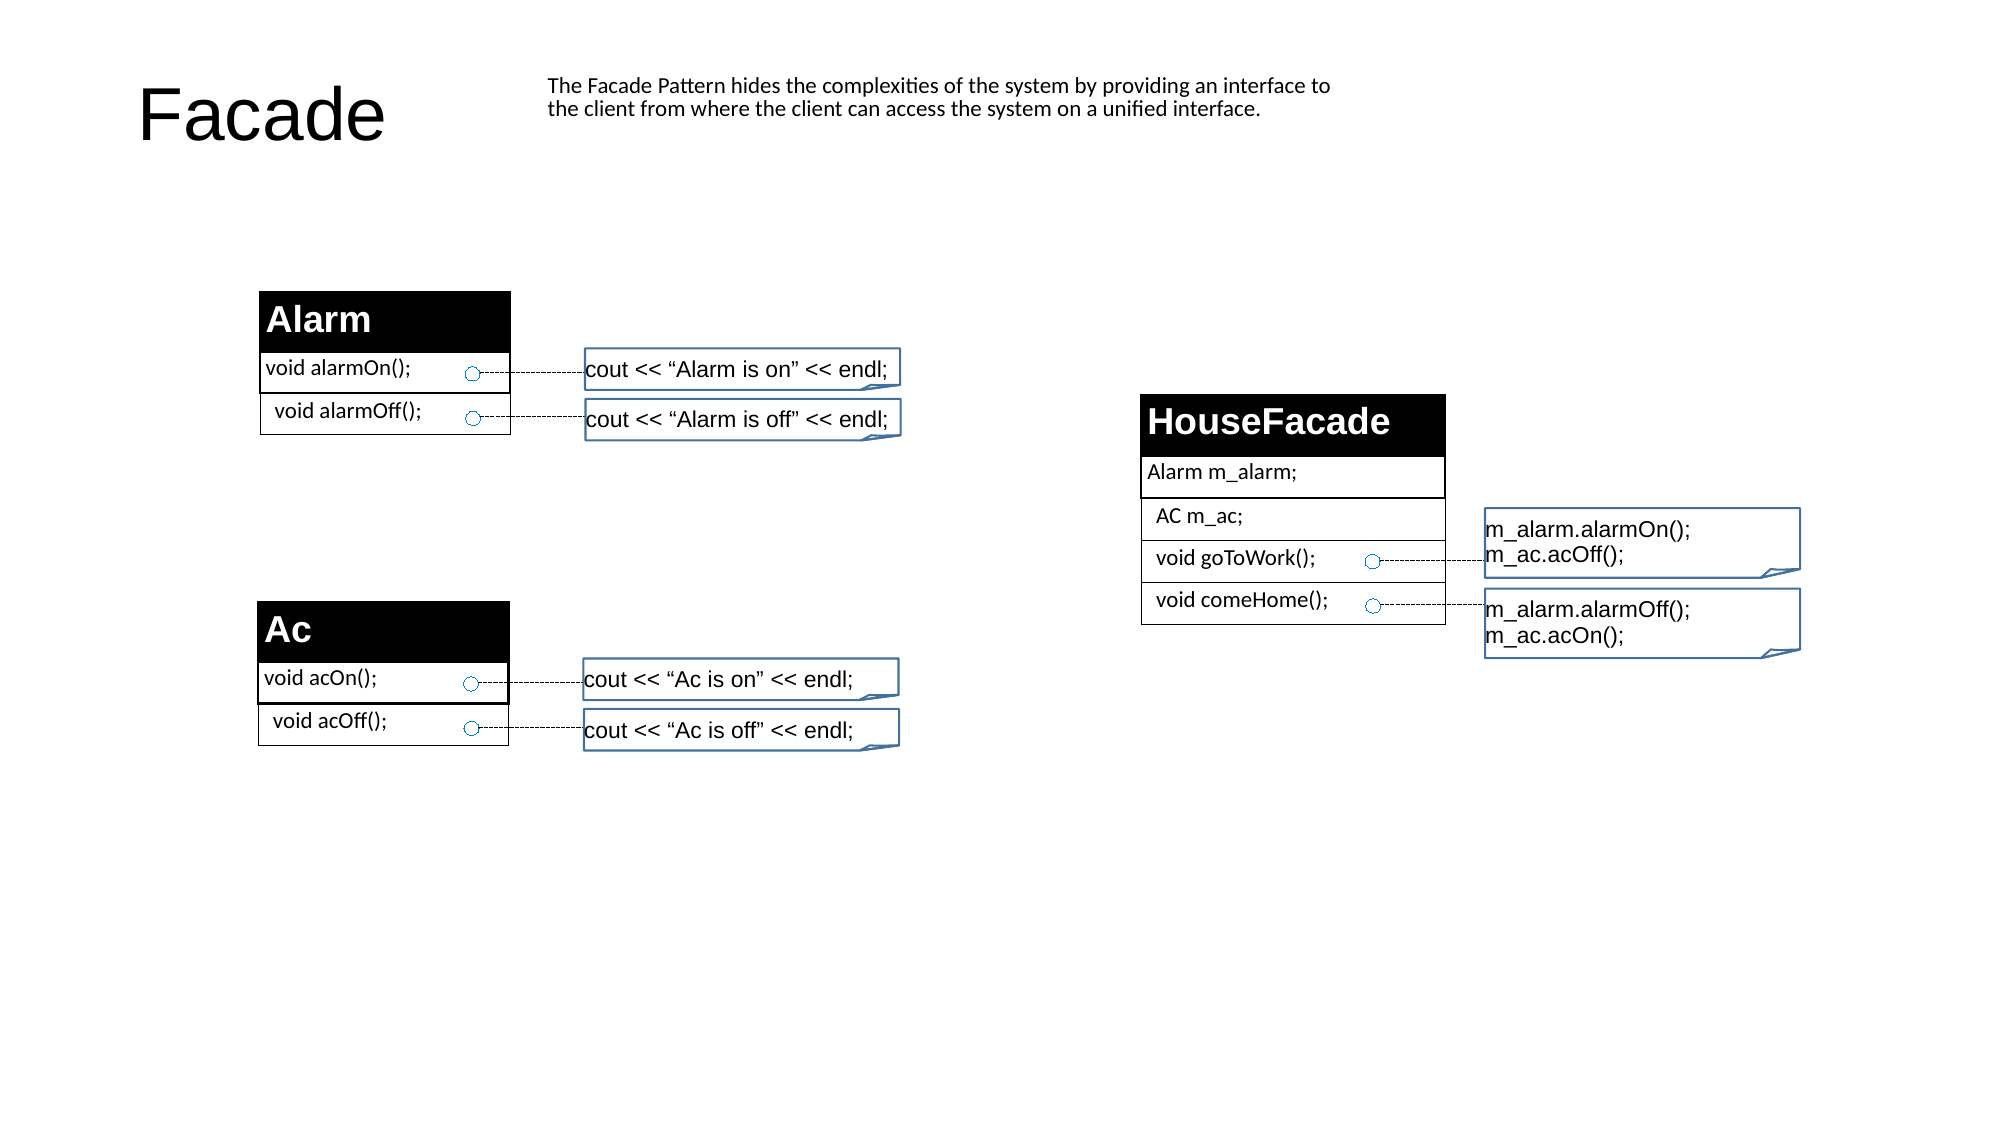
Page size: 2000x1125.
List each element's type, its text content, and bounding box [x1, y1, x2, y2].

table_cell void acOn(); [259, 663, 507, 702]
text_box m_alarm.alarmOn(); m_ac.acOff(); [1485, 508, 1801, 578]
table_cell void alarmOn(); [261, 353, 509, 392]
text_box m_alarm.alarmOff(); m_ac.acOn(); [1485, 588, 1801, 659]
title Facade [137, 60, 421, 166]
table_cell void acOff(); [259, 705, 508, 745]
table_cell void alarmOff(); [261, 394, 510, 434]
table_header HouseFacade [1142, 396, 1444, 455]
table_cell void comeHome(); [1142, 583, 1445, 624]
text_box cout << “Alarm is off” << endl; [585, 398, 901, 441]
text_box The Facade Pattern hides the complexities of the system by providing an interface to the client from where the client can access the system on a unified interface. [533, 69, 1366, 125]
text_box cout << “Alarm is on” << endl; [585, 348, 901, 390]
text_box cout << “Ac is on” << endl; [583, 658, 899, 701]
table_header Alarm [261, 293, 509, 351]
table_cell void goToWork(); [1142, 541, 1445, 582]
table_cell AC m_ac; [1142, 499, 1445, 540]
table_header Ac [259, 603, 507, 661]
table_cell Alarm m_alarm; [1142, 457, 1444, 497]
text_box cout << “Ac is off” << endl; [583, 708, 900, 751]
